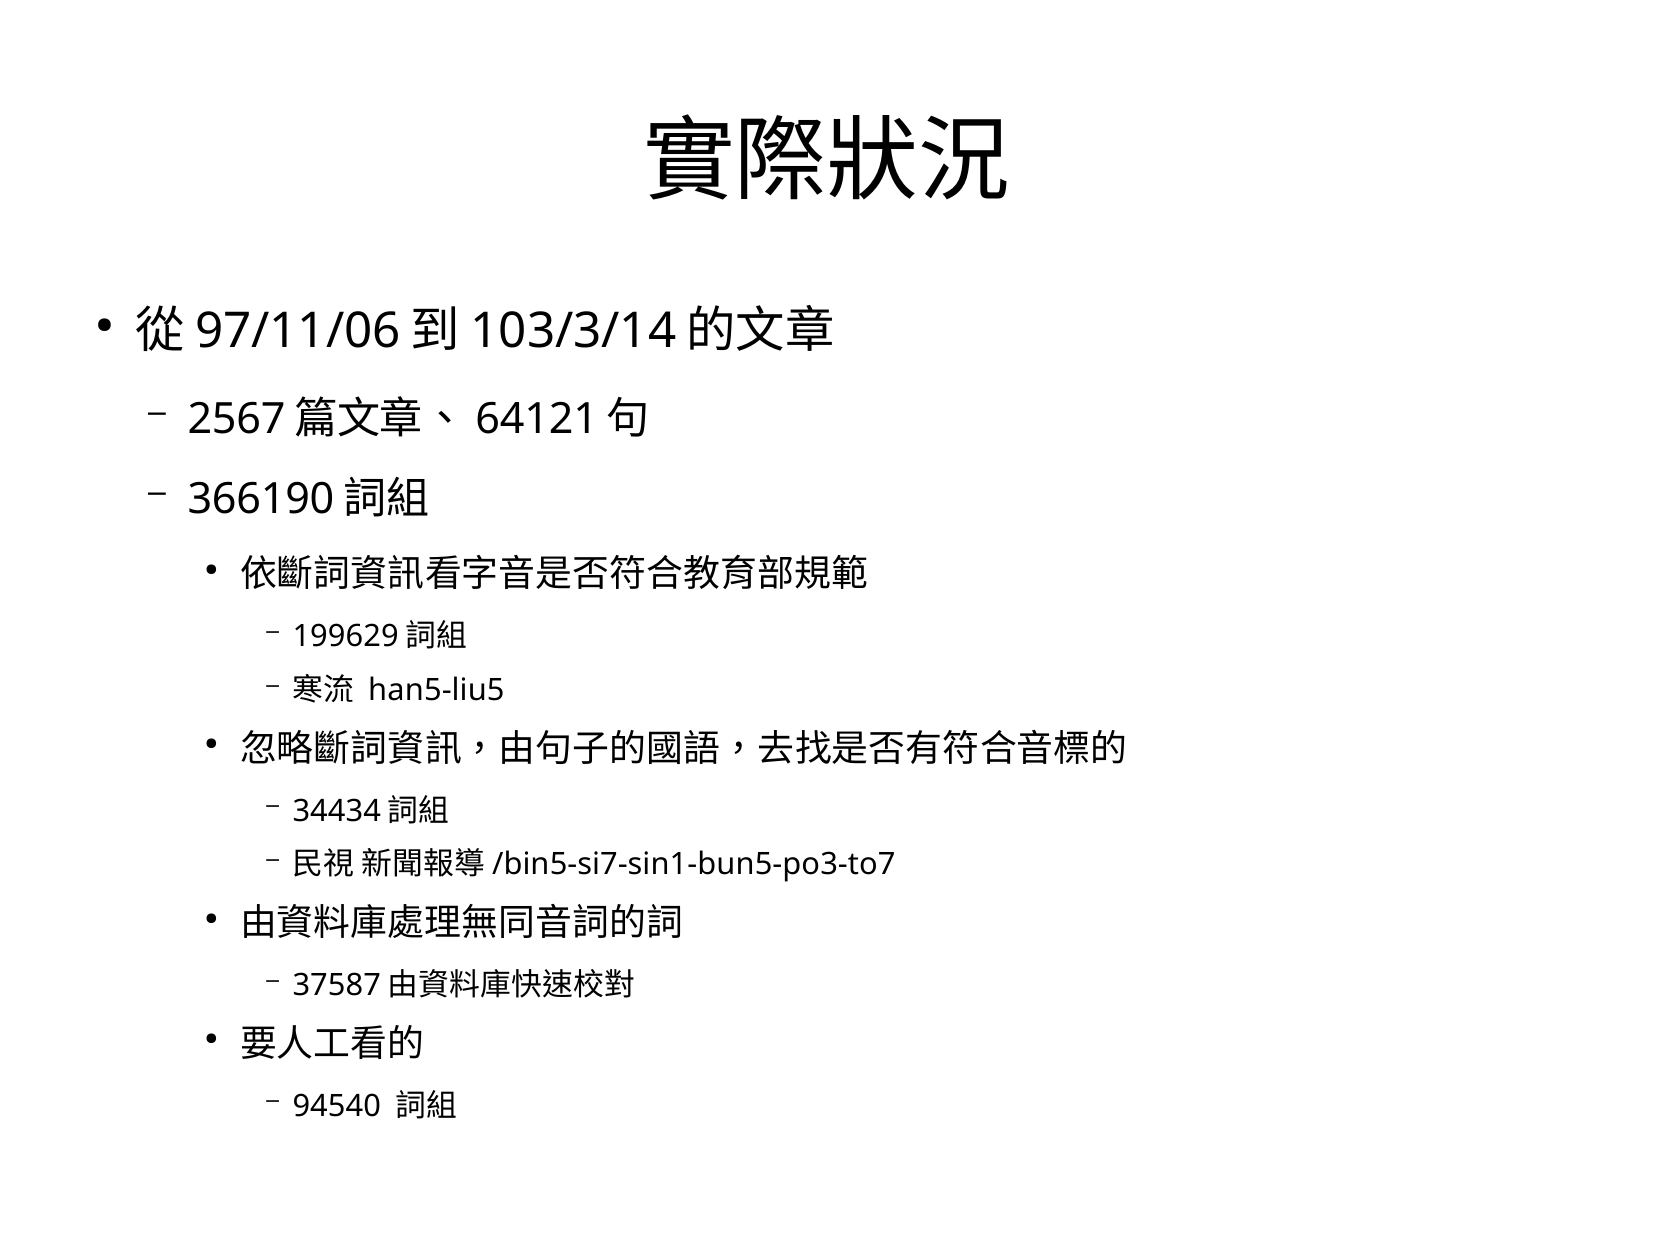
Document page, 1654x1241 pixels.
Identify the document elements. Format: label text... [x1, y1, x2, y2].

title 實際狀況 [82, 49, 1571, 257]
list 從97/11/06到103/3/14的文章 2567篇文章、64121句 366190詞組 依斷詞資訊看字音是否符合教育部規範 199629詞組 寒流 han5-liu5 忽略斷詞資訊，由句子的國語，去找是否有符合音標的 34434詞組 民視 新聞報導/bin5-si7-sin1-bun5-po3-to7 由資料庫處理無同音詞的詞 37587由資料庫快速校對 要人工看的 94540 詞組 [82, 290, 1538, 1131]
